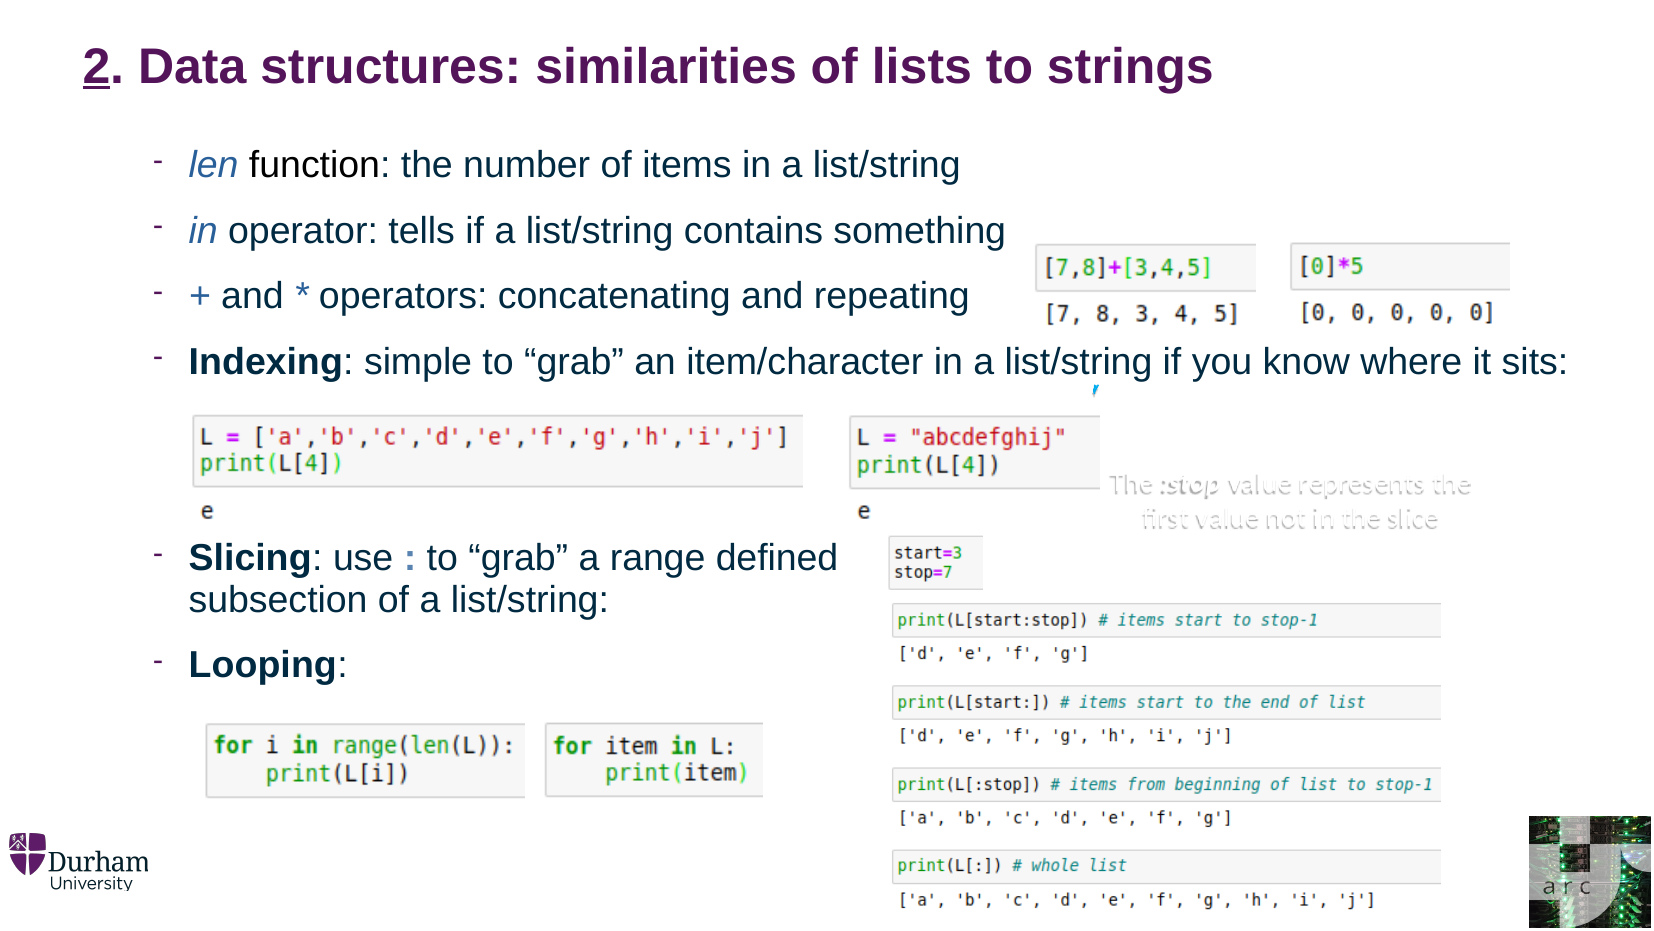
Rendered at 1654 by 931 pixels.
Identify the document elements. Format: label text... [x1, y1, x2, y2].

list len function: the number of items in a list/string in operator: tells if a list/string contains something + and * operators: concatenating and repeating Indexing: simple to “grab” an item/character in a list/string if you know where it sits: Slicing: use : to “grab” a range defined subsection of a list/string: Looping: [82, 141, 1571, 745]
picture [1529, 816, 1651, 928]
picture [1029, 236, 1256, 340]
picture [843, 406, 1441, 920]
picture [201, 717, 525, 805]
picture [9, 833, 148, 891]
picture [1284, 233, 1510, 332]
title 2. Data structures: similarities of lists to strings [82, 36, 1571, 93]
picture [183, 407, 803, 524]
picture [542, 718, 763, 804]
